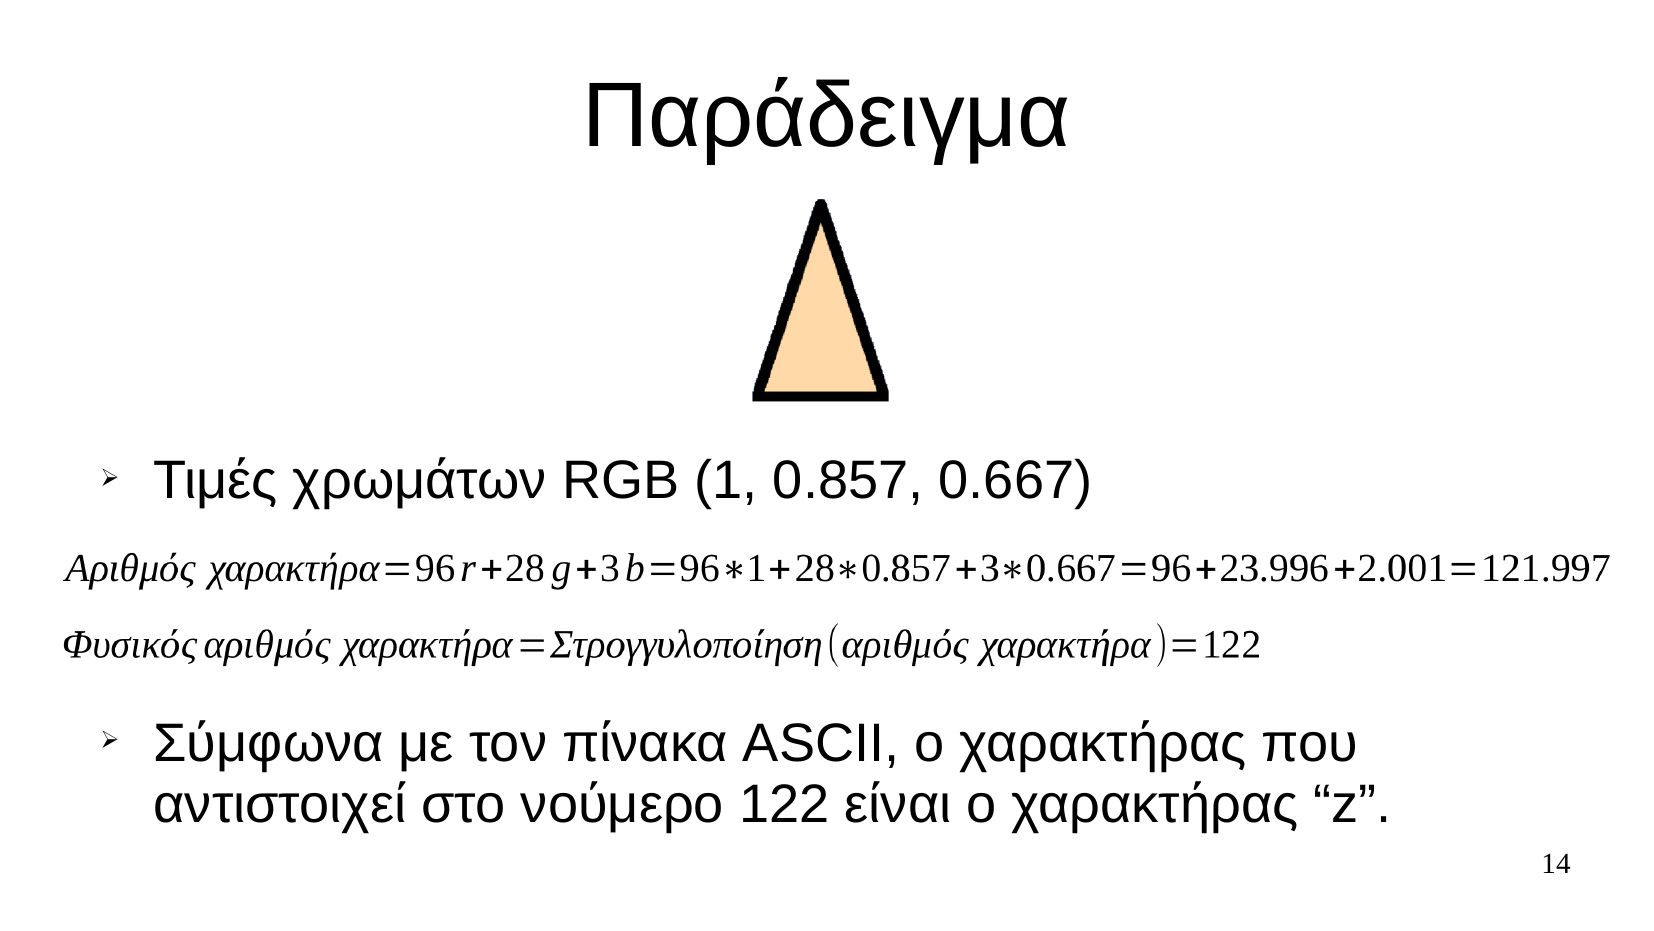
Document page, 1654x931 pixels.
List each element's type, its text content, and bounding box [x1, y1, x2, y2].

picture [54, 544, 1613, 676]
title Παράδειγμα [82, 37, 1571, 193]
list Τιμές χρωμάτων RGB (1, 0.857, 0.667) [82, 450, 1201, 544]
picture [738, 187, 901, 413]
list Σύμφωνα με τον πίνακα ASCII, ο χαρακτήρας που αντιστοιχεί στο νούμερο 122 είναι ο χαρακτήρας “z”. [82, 712, 1613, 901]
